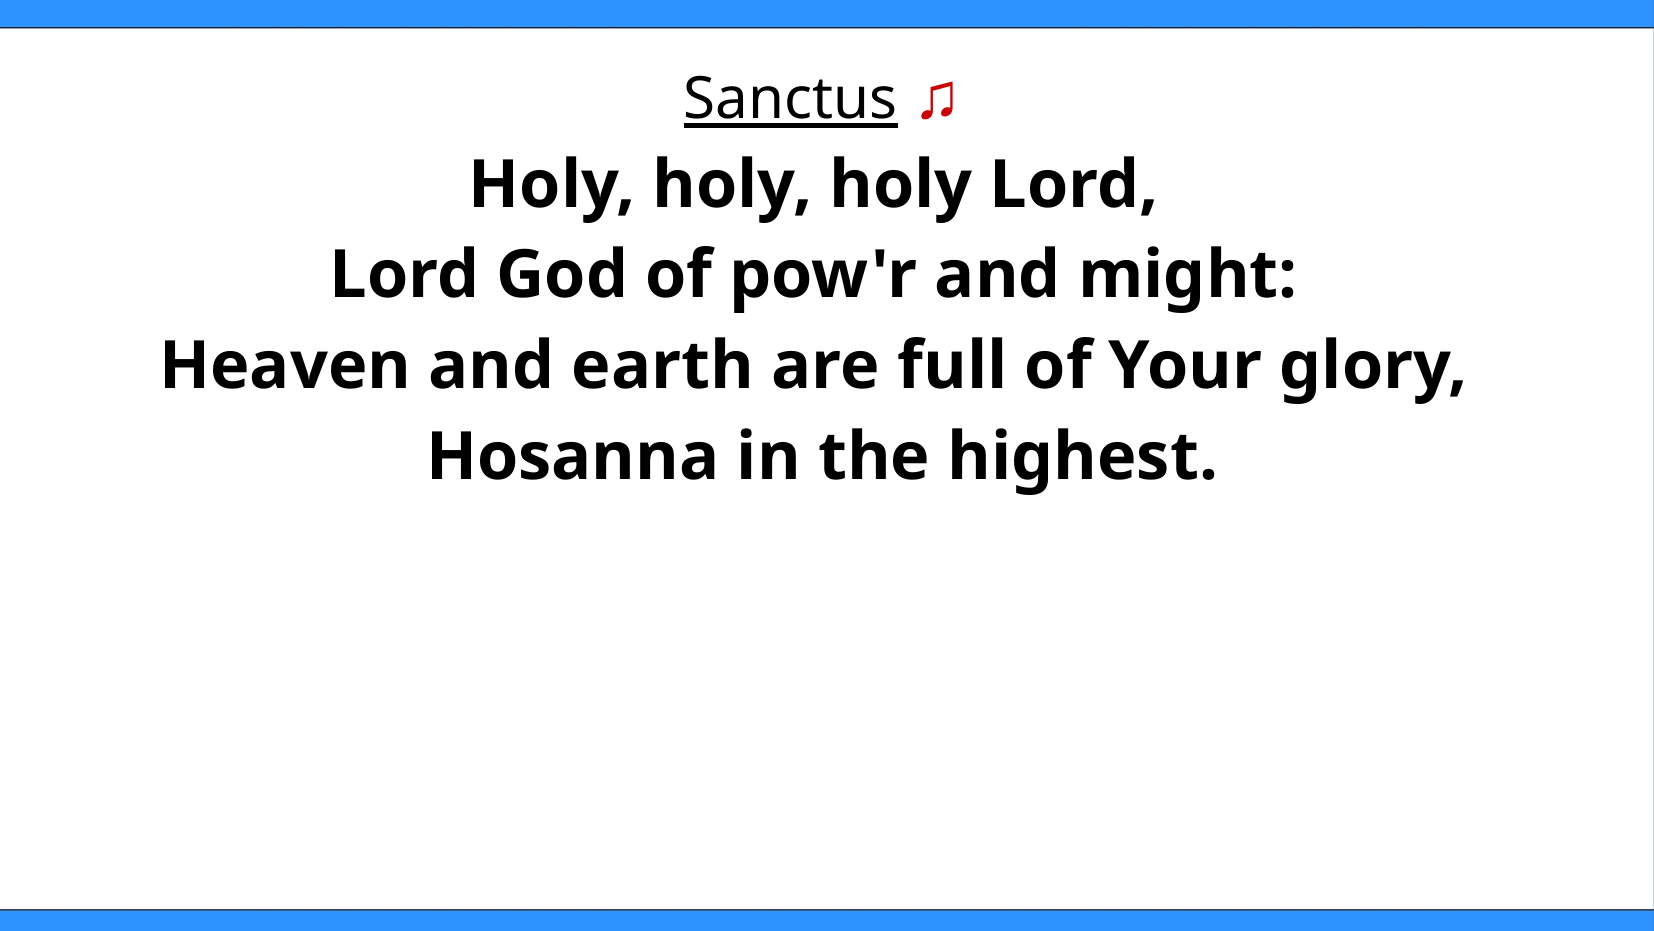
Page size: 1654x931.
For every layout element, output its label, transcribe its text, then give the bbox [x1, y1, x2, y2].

text_box Sanctus ♫ Holy, holy, holy Lord, Lord God of pow'r and might: Heaven and earth are full of Your glory, Hosanna in the highest. [57, 49, 1588, 526]
picture [0, 0, 1654, 931]
